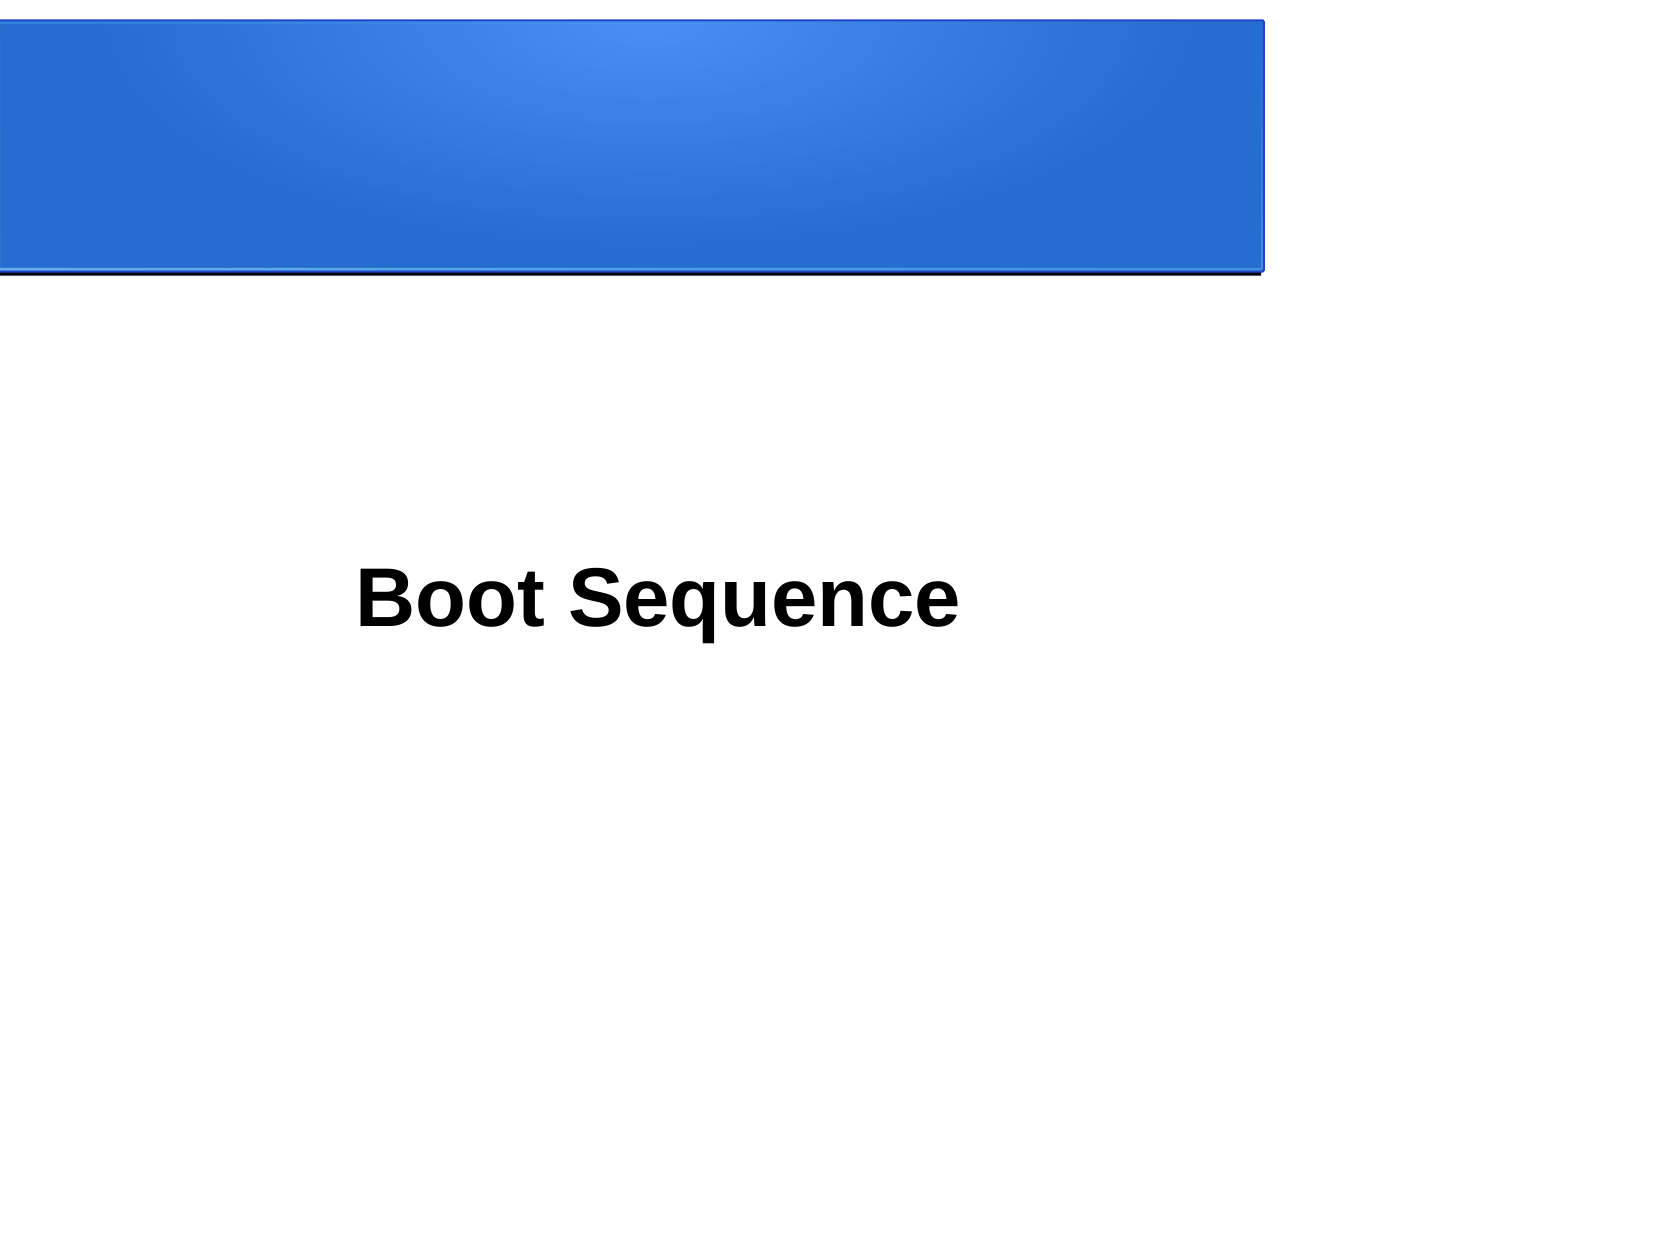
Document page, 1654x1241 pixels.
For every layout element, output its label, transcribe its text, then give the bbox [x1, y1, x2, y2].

subtitle Boot Sequence [82, 47, 1235, 997]
